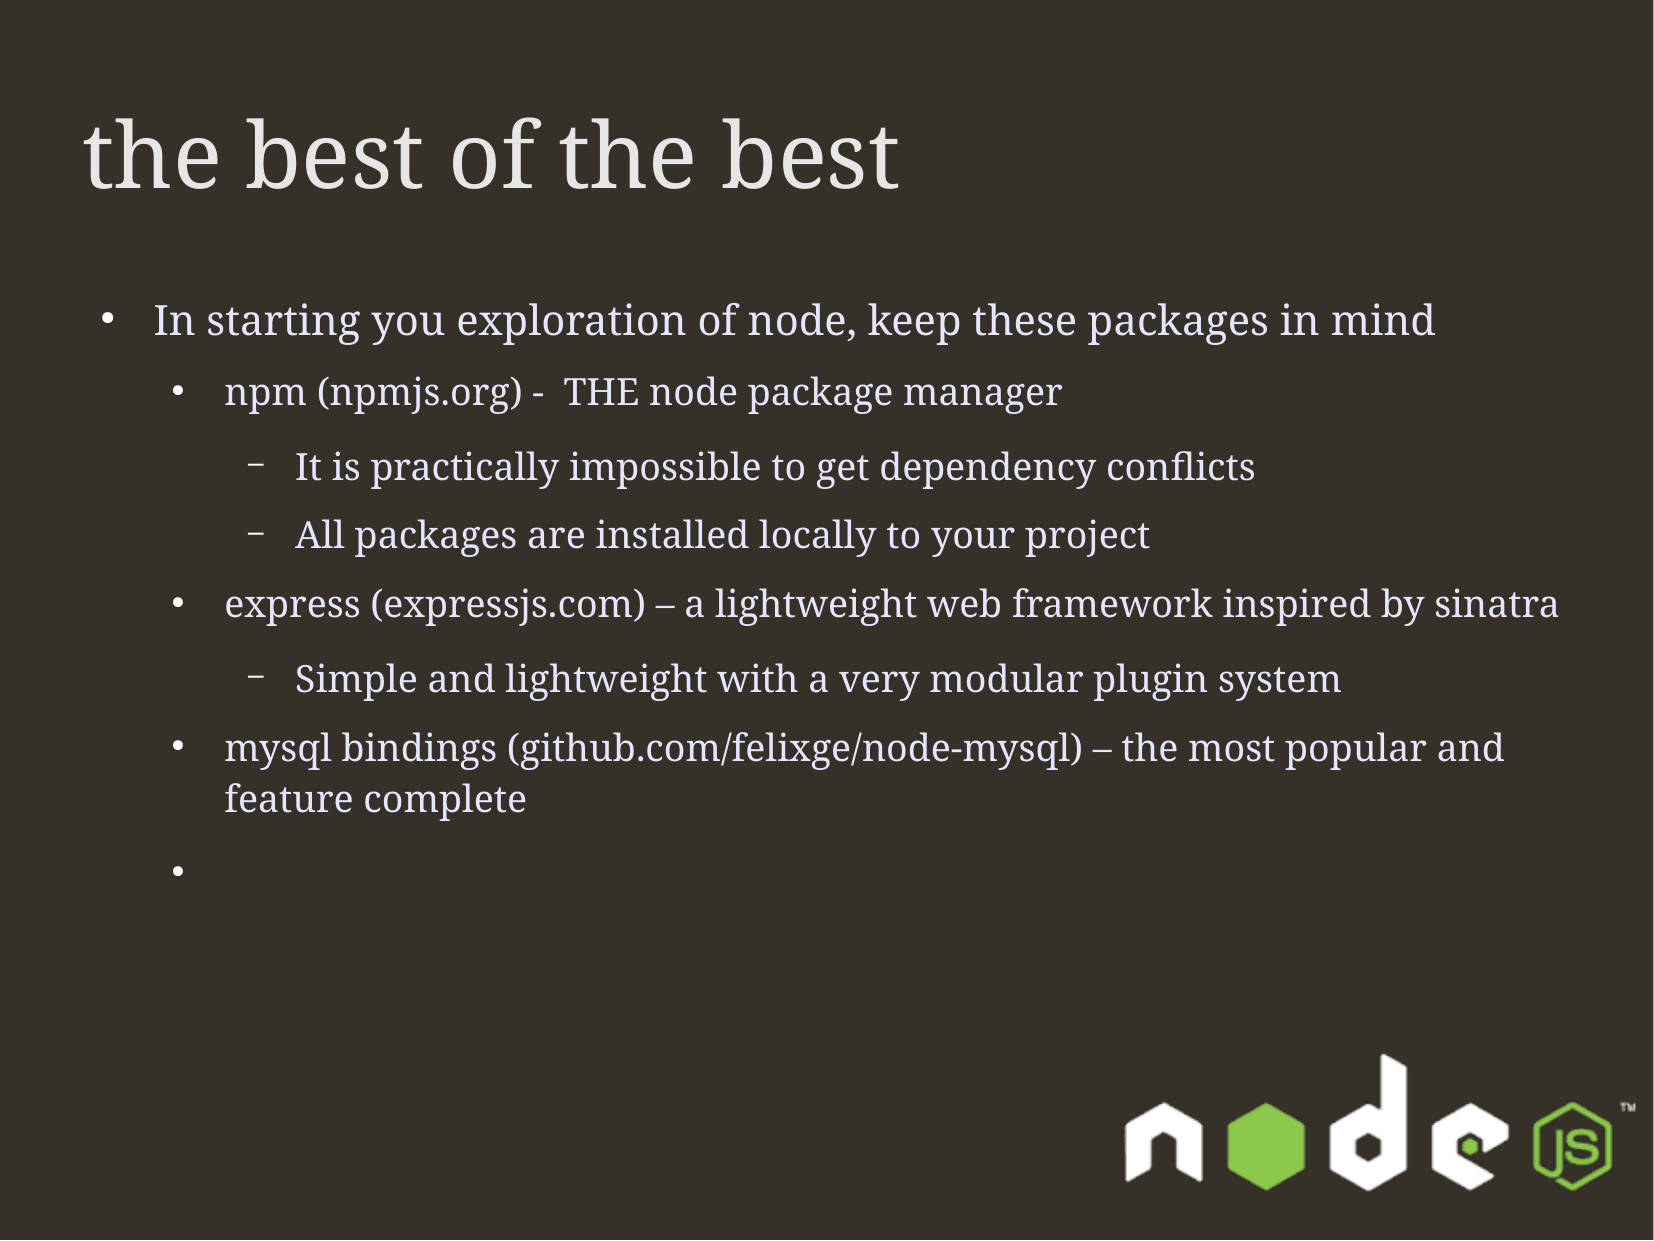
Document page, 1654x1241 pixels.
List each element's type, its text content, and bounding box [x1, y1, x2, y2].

list In starting you exploration of node, keep these packages in mind npm (npmjs.org) - THE node package manager It is practically impossible to get dependency conflicts All packages are installed locally to your project express (expressjs.com) – a lightweight web framework inspired by sinatra Simple and lightweight with a very modular plugin system mysql bindings (github.com/felixge/node-mysql) – the most popular and feature complete [82, 290, 1571, 1109]
title the best of the best [82, 49, 1571, 257]
picture [1108, 1006, 1651, 1238]
